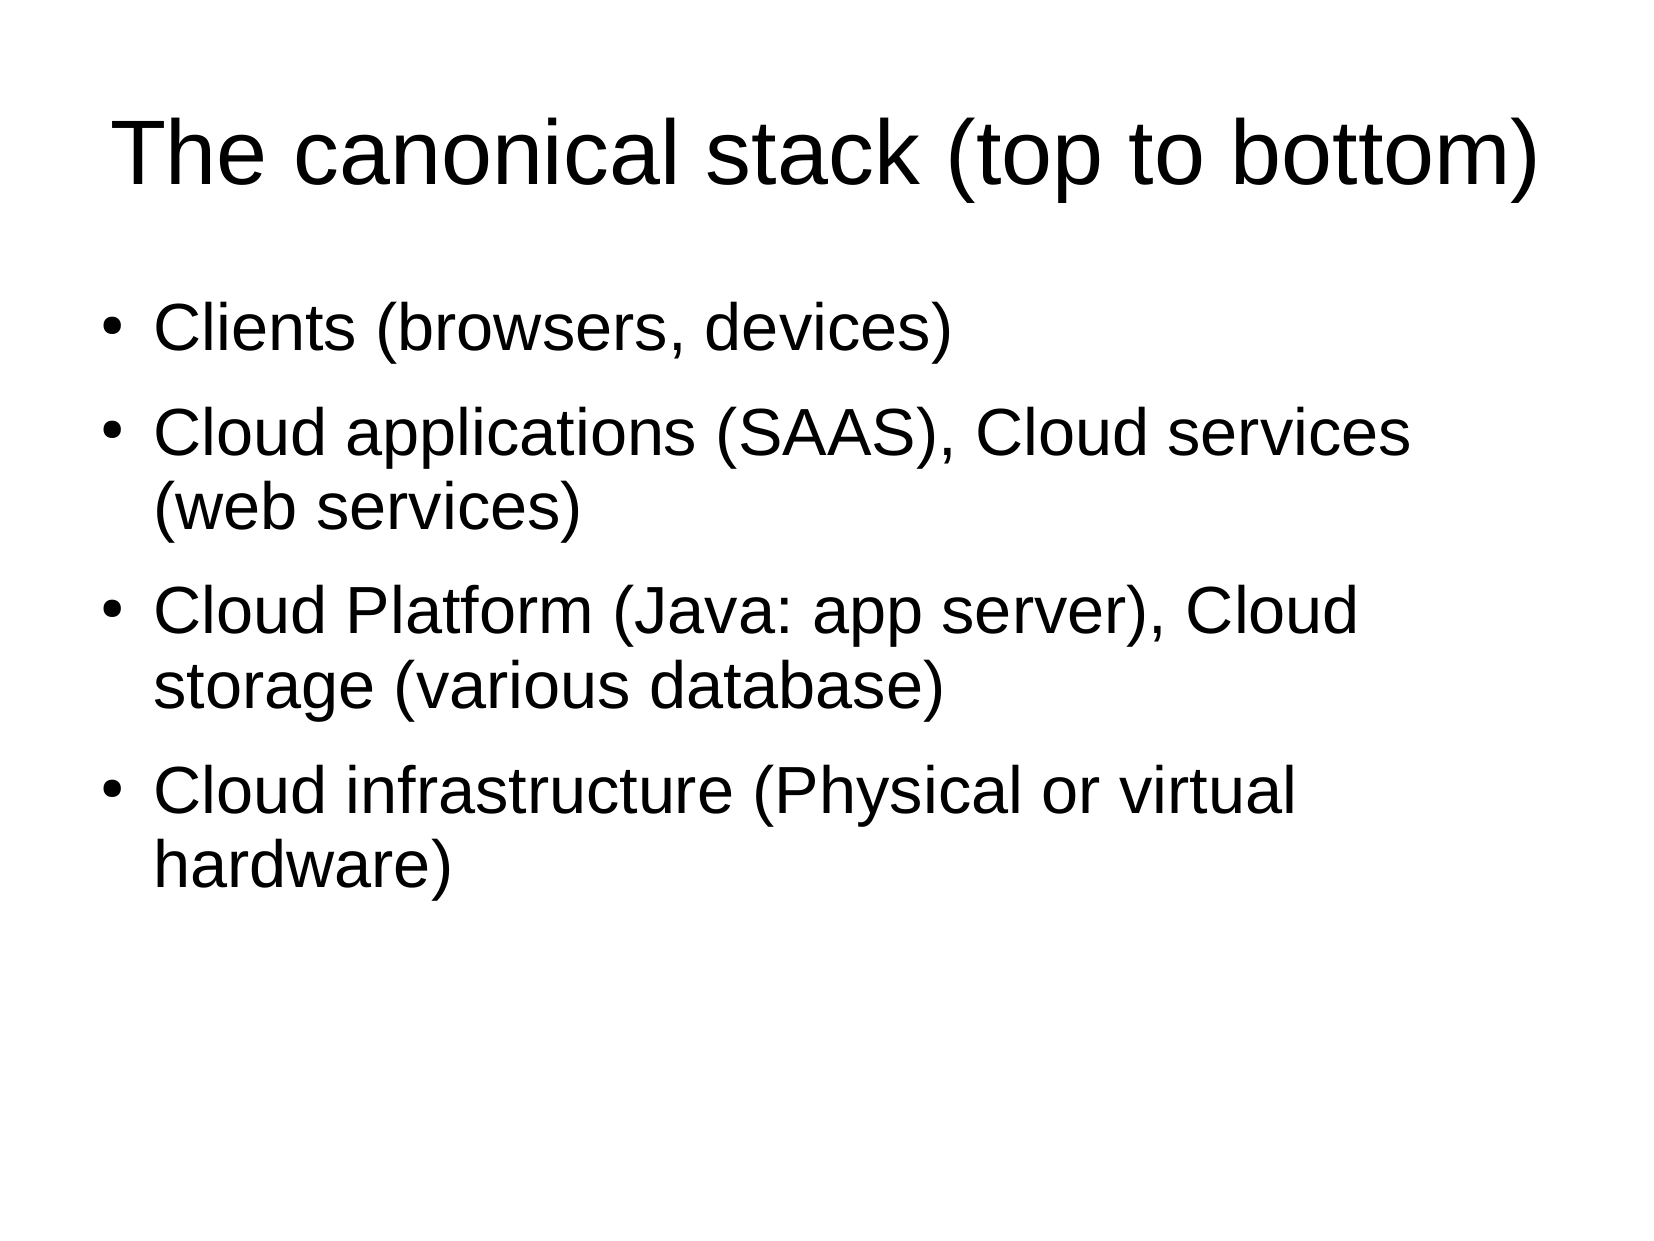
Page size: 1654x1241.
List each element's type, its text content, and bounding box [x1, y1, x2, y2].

list Clients (browsers, devices) Cloud applications (SAAS), Cloud services (web services) Cloud Platform (Java: app server), Cloud storage (various database) Cloud infrastructure (Physical or virtual hardware) [82, 290, 1538, 1010]
title The canonical stack (top to bottom) [82, 49, 1571, 257]
